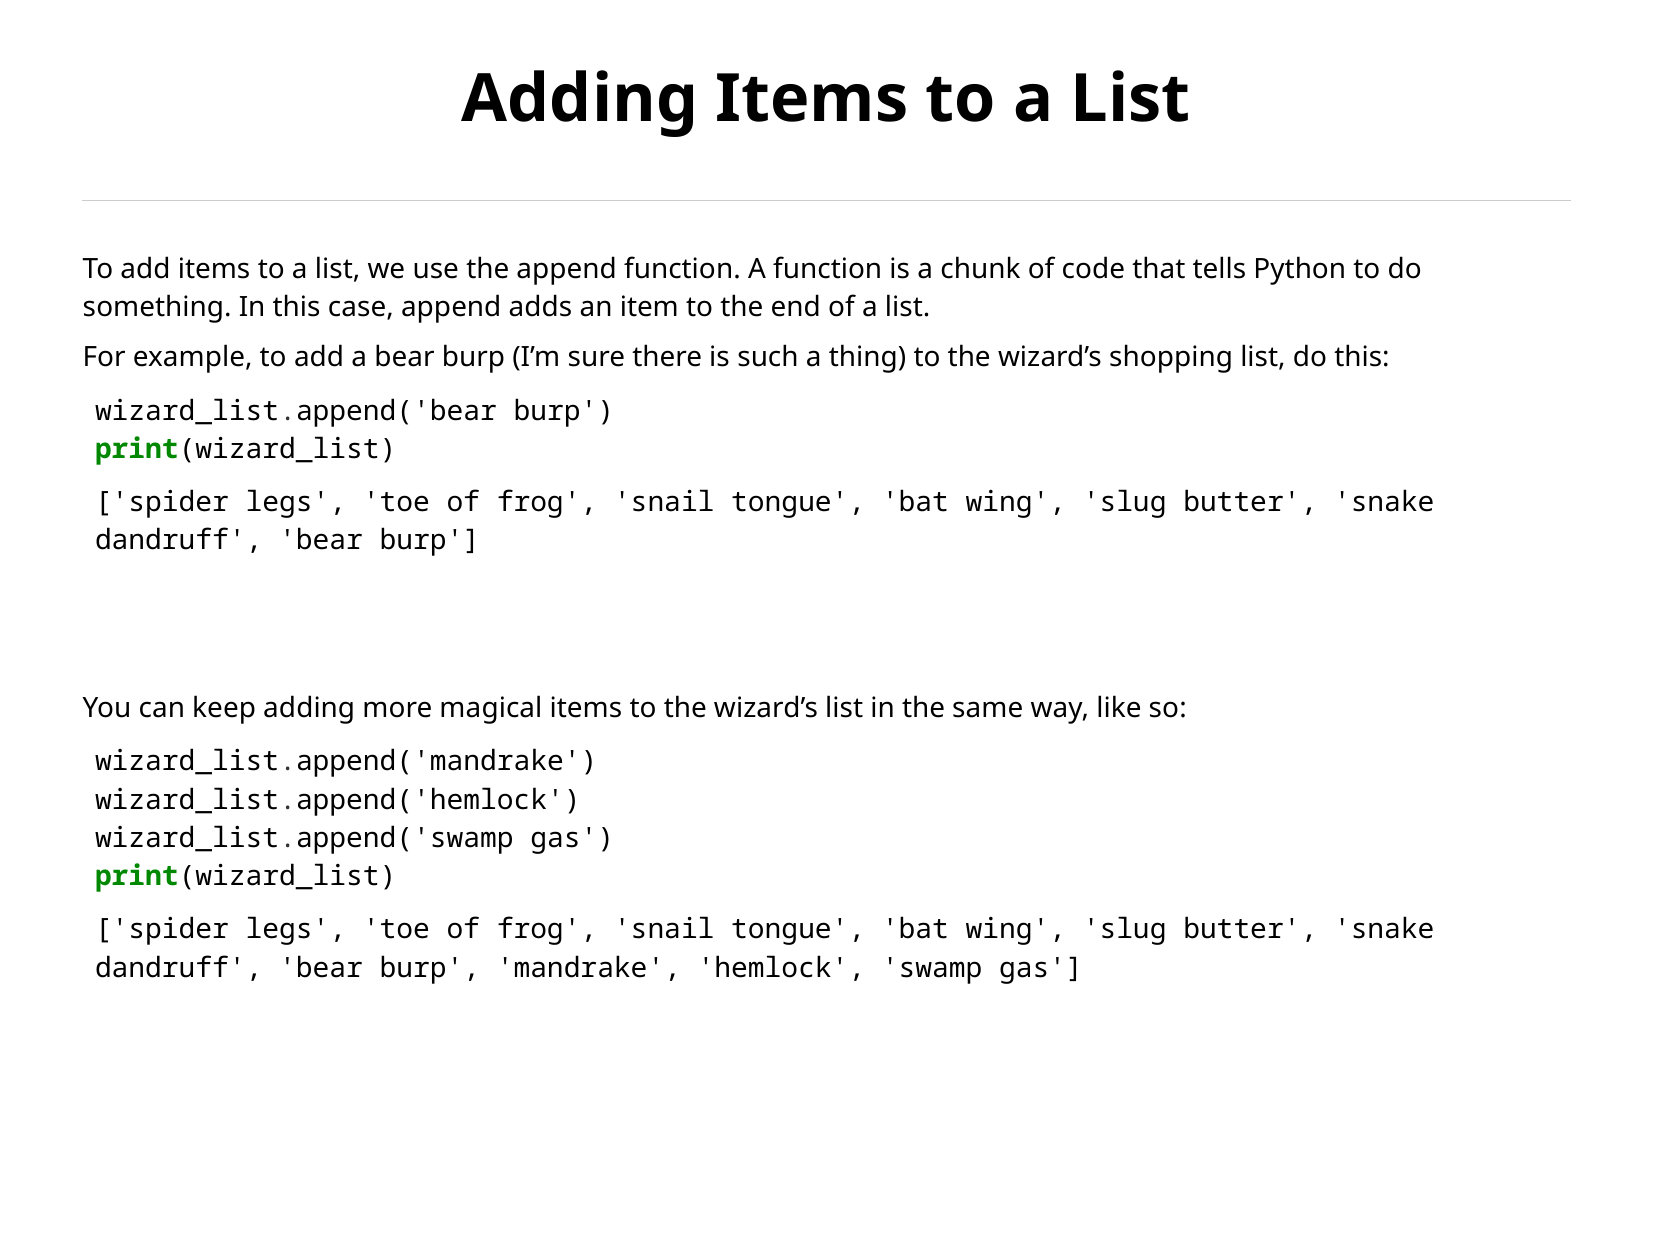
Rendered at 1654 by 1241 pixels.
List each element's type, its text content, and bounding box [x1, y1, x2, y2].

list To add items to a list, we use the append function. A function is a chunk of code that tells Python to do something. In this case, append adds an item to the end of a list. For example, to add a bear burp (I’m sure there is such a thing) to the wizard’s shopping list, do this: wizard_list.append('bear burp') print(wizard_list) ['spider legs', 'toe of frog', 'snail tongue', 'bat wing', 'slug butter', 'snake dandruff', 'bear burp'] You can keep adding more magical items to the wizard’s list in the same way, like so: wizard_list.append('mandrake') wizard_list.append('hemlock') wizard_list.append('swamp gas') print(wizard_list) ['spider legs', 'toe of frog', 'snail tongue', 'bat wing', 'slug butter', 'snake dandruff', 'bear burp', 'mandrake', 'hemlock', 'swamp gas'] [82, 248, 1571, 1111]
title Adding Items to a List [82, 25, 1571, 166]
